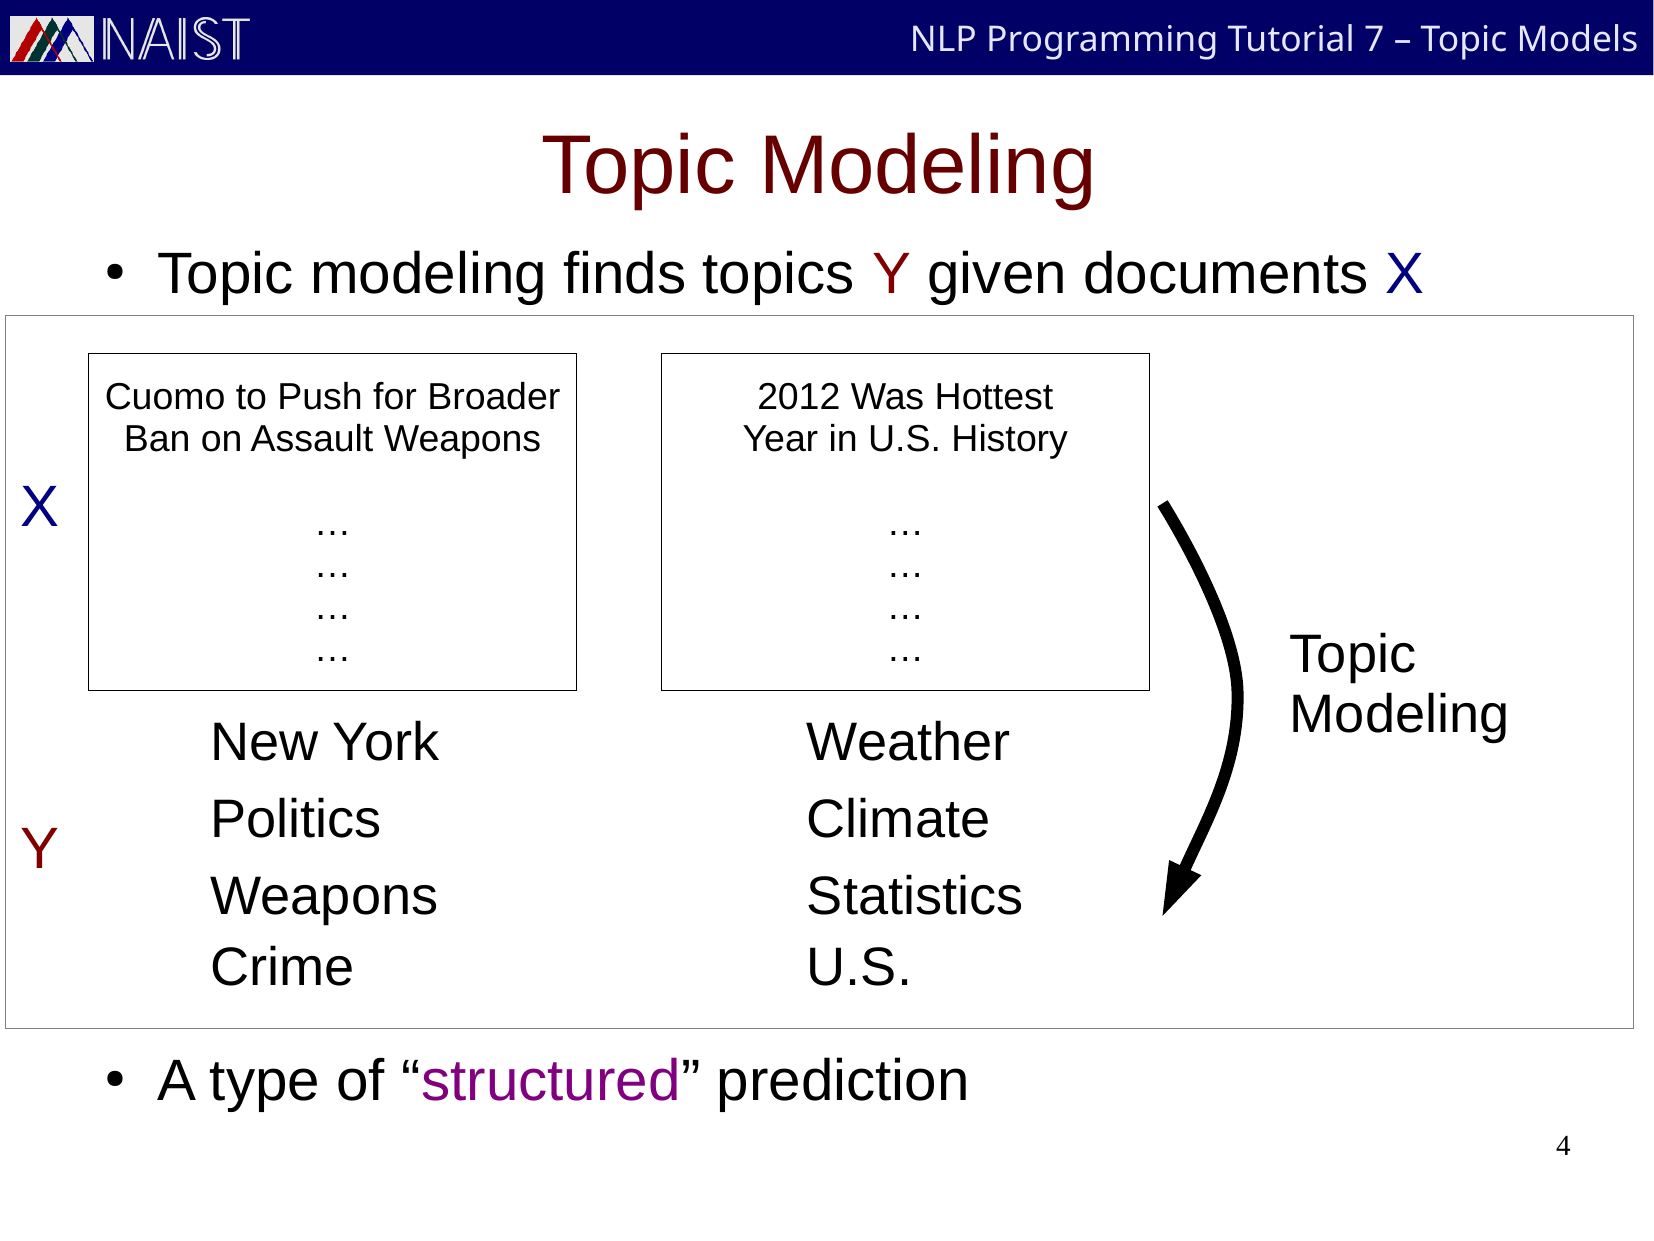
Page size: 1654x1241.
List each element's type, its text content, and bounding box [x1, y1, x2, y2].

text_box Statistics [792, 858, 1040, 934]
text_box Weather [792, 704, 1027, 780]
text_box Cuomo to Push for Broader Ban on Assault Weapons … … … … [88, 353, 577, 691]
text_box X [6, 465, 75, 546]
list Topic modeling finds topics Y given documents X A type of “structured” prediction [86, 1029, 1576, 1114]
text_box Climate [792, 781, 1006, 857]
text_box New York [195, 704, 455, 780]
text_box Crime [195, 928, 371, 1005]
list Topic modeling finds topics Y given documents X A type of “structured” prediction [86, 240, 1576, 315]
picture [10, 16, 94, 62]
text_box U.S. [792, 928, 928, 1005]
text_box 2012 Was Hottest Year in U.S. History … … … … [661, 353, 1150, 691]
text_box Weapons [195, 858, 455, 934]
picture [102, 17, 251, 60]
title Topic Modeling [75, 69, 1564, 261]
text_box Y [6, 808, 75, 889]
list Topic modeling finds topics Y given documents X A type of “structured” prediction [86, 316, 1576, 1028]
text_box Politics [195, 781, 398, 857]
text_box Topic Modeling [1275, 615, 1526, 752]
